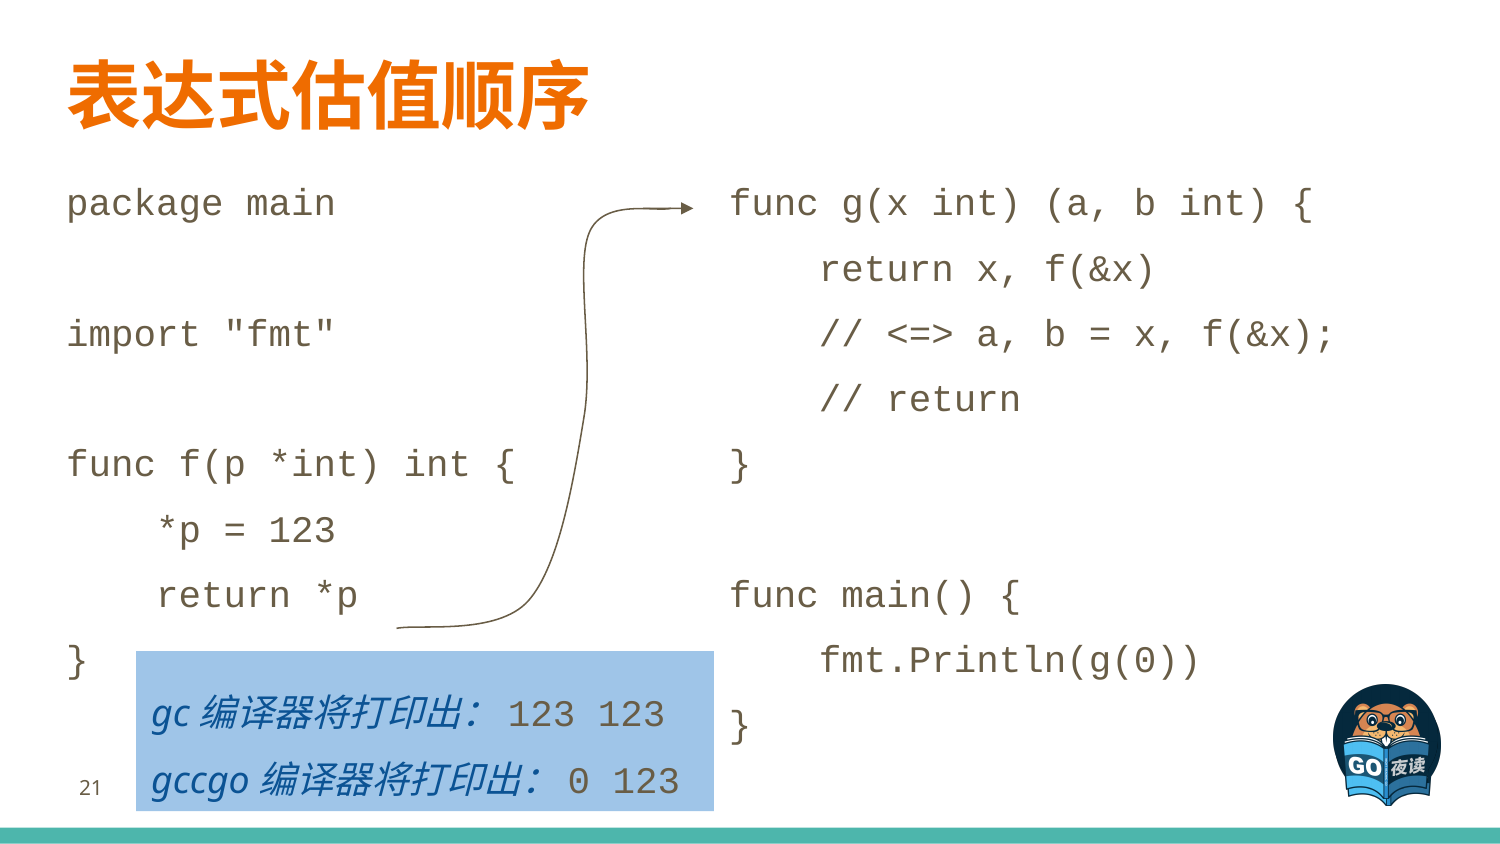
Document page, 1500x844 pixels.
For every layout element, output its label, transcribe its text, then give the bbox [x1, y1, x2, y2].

title 表达式估值顺序 [51, 33, 1449, 150]
list func g(x int) (a, b int) { return x, f(&x) // <=> a, b = x, f(&x); // return } func main() { fmt.Println(g(0)) } [713, 175, 1428, 719]
picture [1333, 684, 1441, 806]
text_box gc编译器将打印出：123 123 gccgo编译器将打印出：0 123 [136, 651, 714, 812]
slide_number <number> [27, 756, 118, 821]
list package main import "fmt" func f(p *int) int { *p = 123 return *p } [51, 175, 587, 757]
